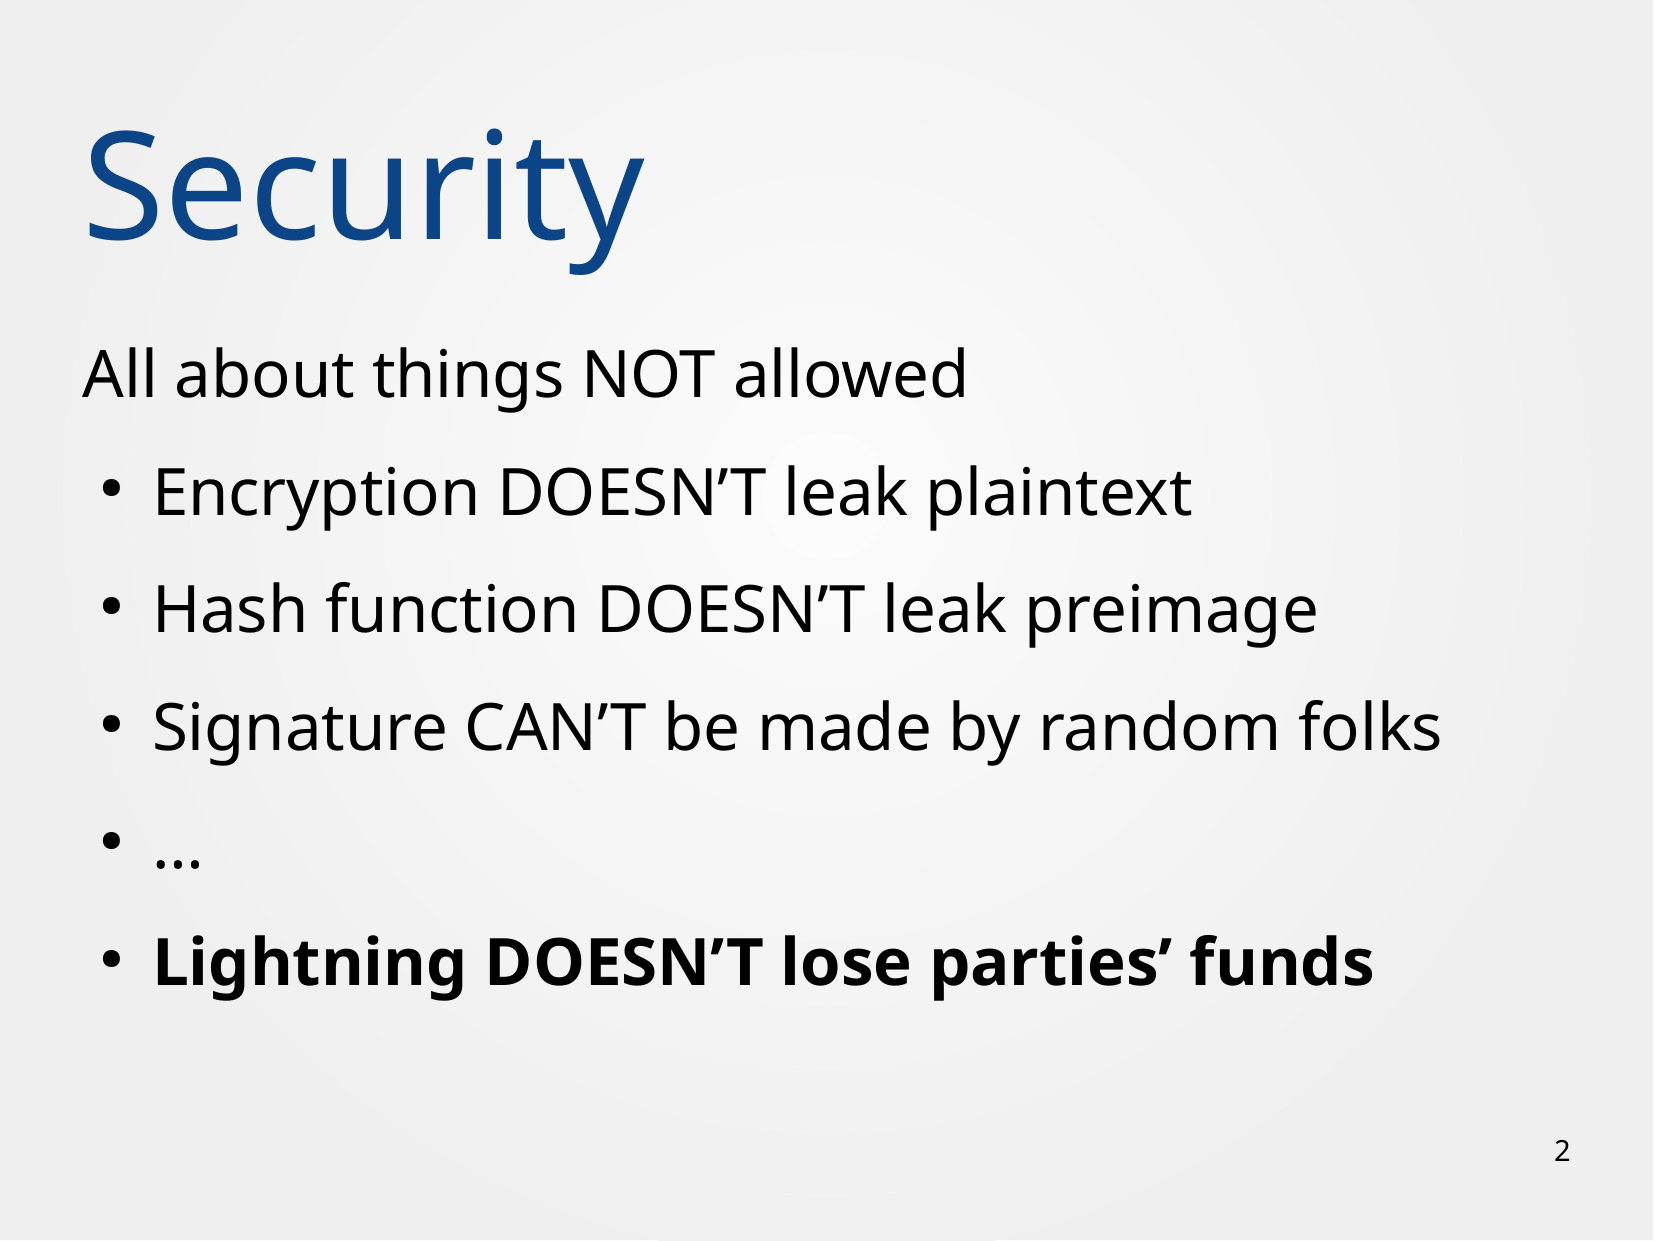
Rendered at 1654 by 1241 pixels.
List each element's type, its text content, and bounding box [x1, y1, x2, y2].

list All about things NOT allowed Encryption DOESN’T leak plaintext Hash function DOESN’T leak preimage Signature CAN’T be made by random folks … Lightning DOESN’T lose parties’ funds [82, 327, 1571, 1007]
title Security [82, 27, 1572, 284]
